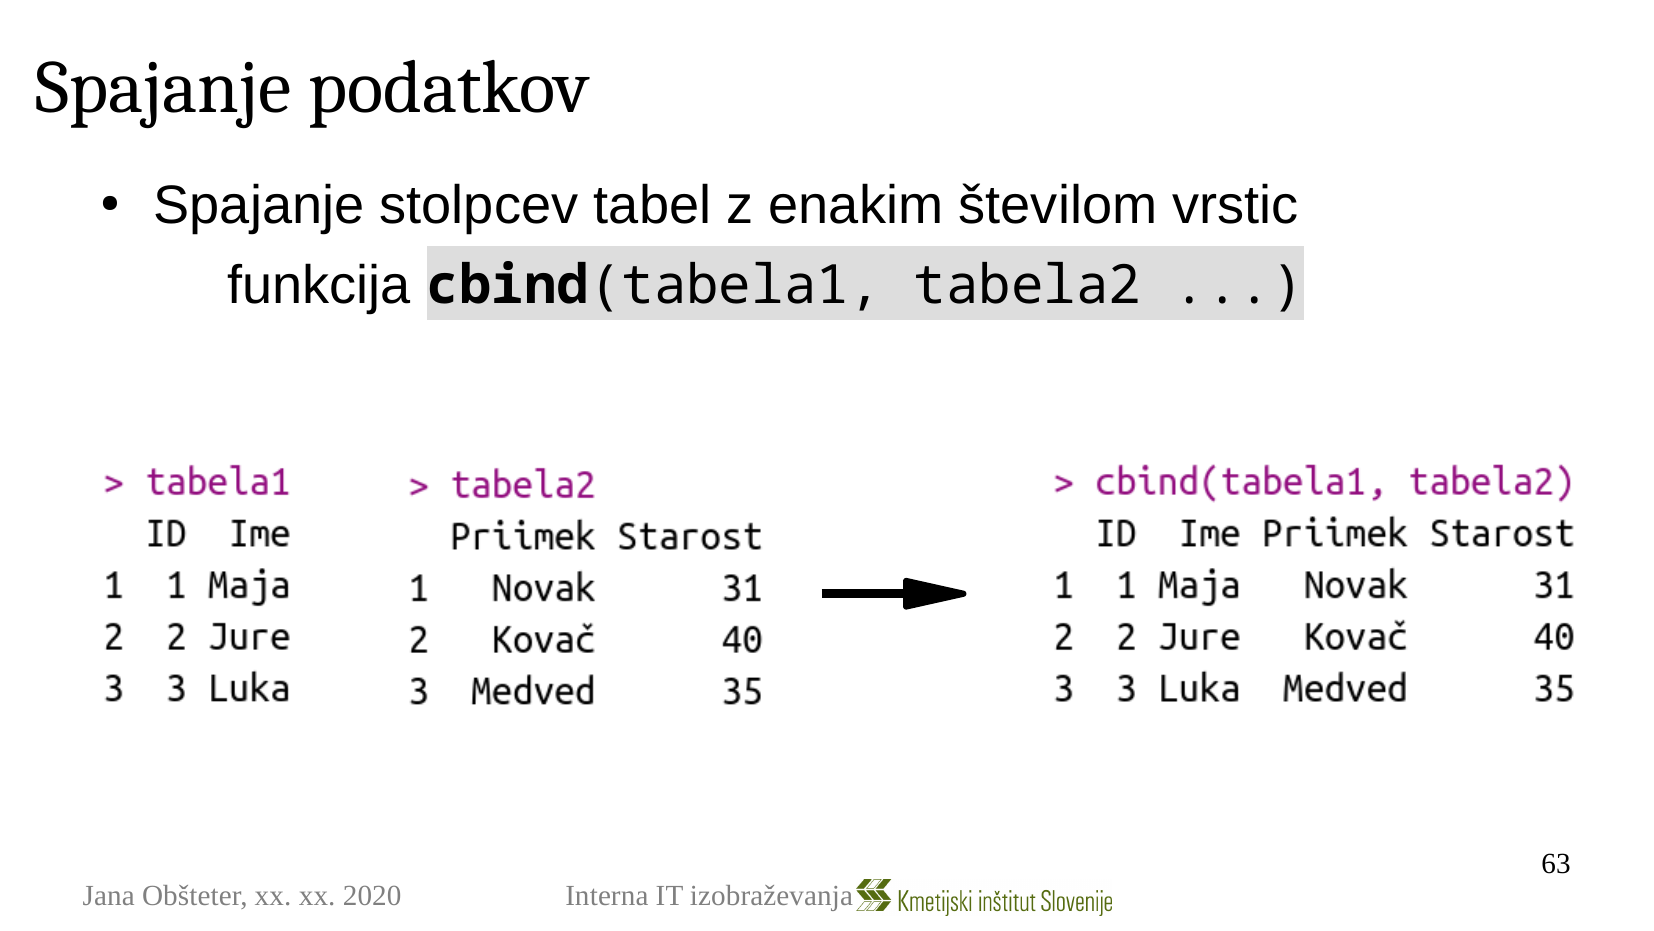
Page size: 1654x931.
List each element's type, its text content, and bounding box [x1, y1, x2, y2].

picture [856, 879, 1112, 916]
title Spajanje podatkov [35, 21, 1524, 154]
picture [1041, 462, 1608, 719]
list Spajanje stolpcev tabel z enakim številom vrstic funkcija cbind(tabela1, tabela2 ...) [82, 165, 1642, 827]
picture [91, 456, 836, 724]
